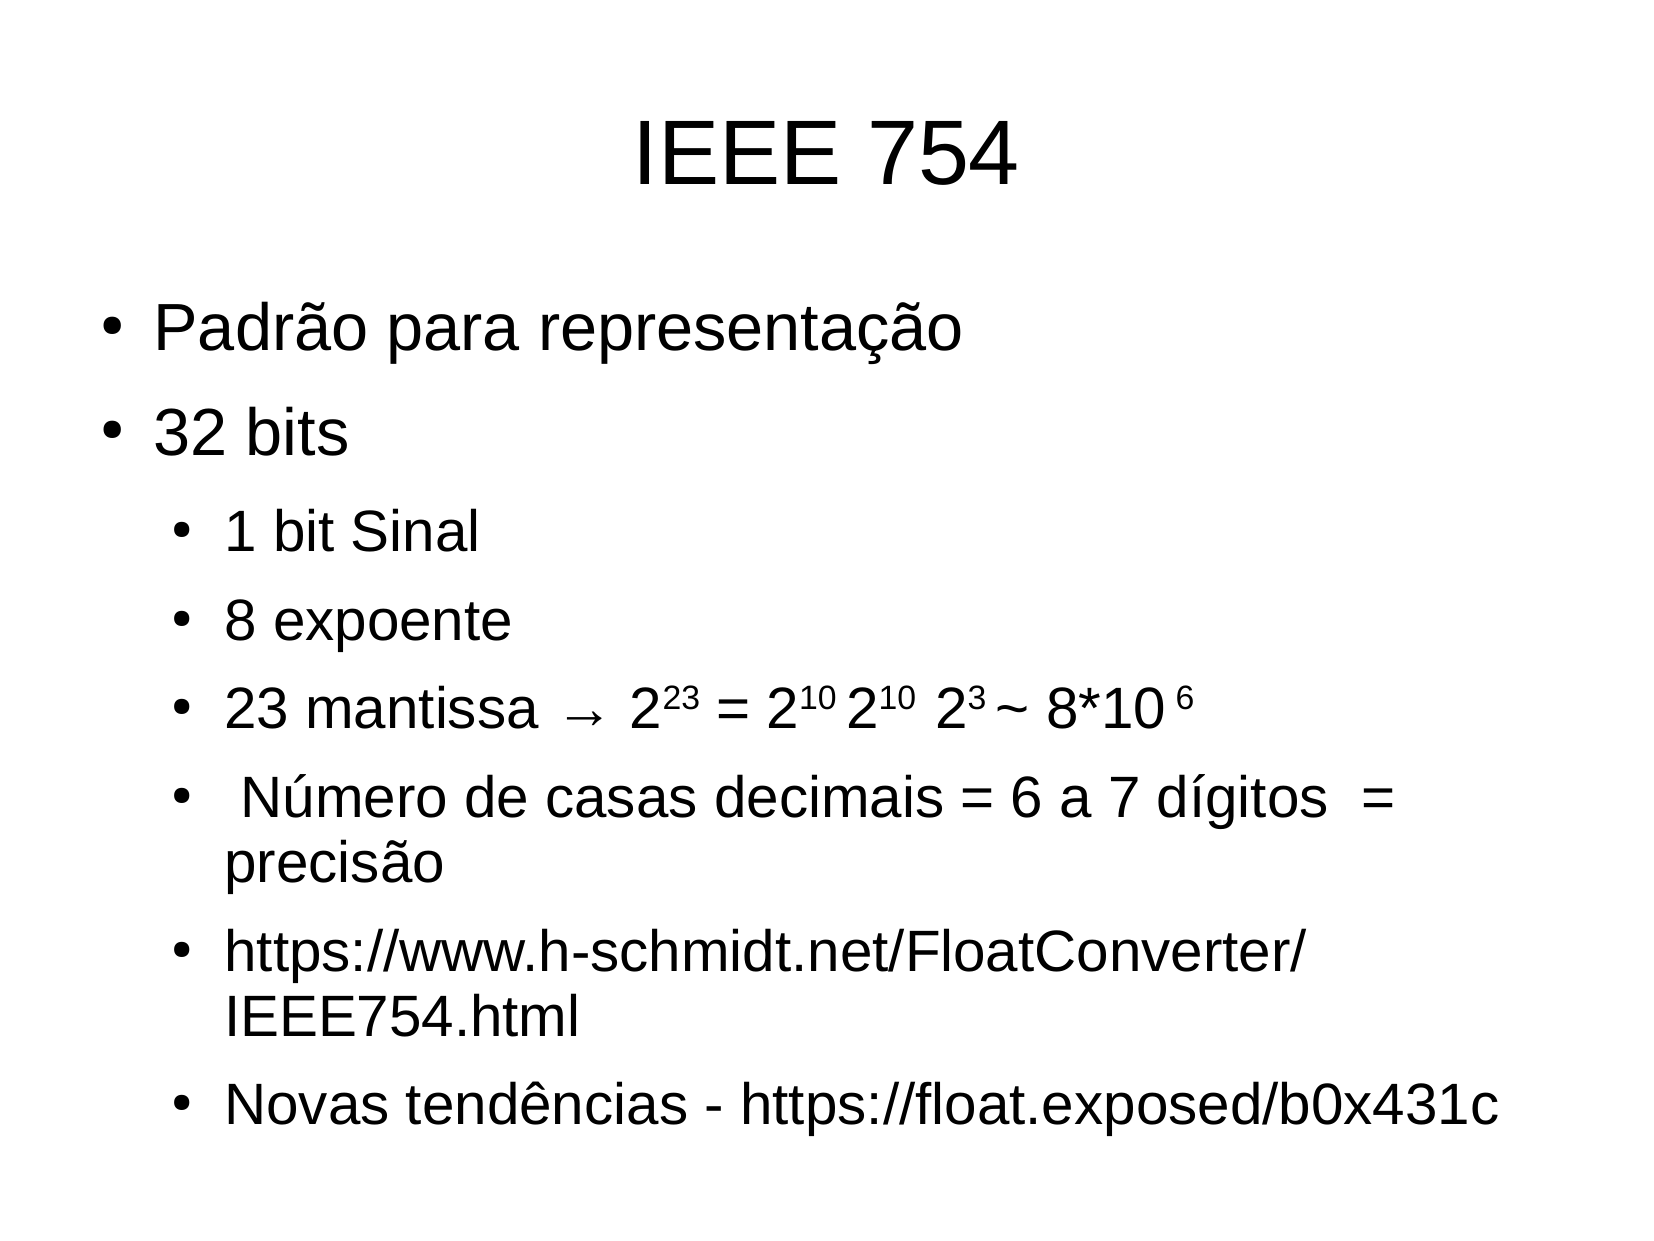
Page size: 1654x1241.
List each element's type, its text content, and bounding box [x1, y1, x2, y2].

list Padrão para representação 32 bits 1 bit Sinal 8 expoente 23 mantissa → 223 = 210 210 23 ~ 8*10 6 Número de casas decimais = 6 a 7 dígitos = precisão https://www.h-schmidt.net/FloatConverter/IEEE754.html Novas tendências - https://float.exposed/b0x431c [82, 290, 1571, 1138]
title IEEE 754 [82, 56, 1571, 250]
